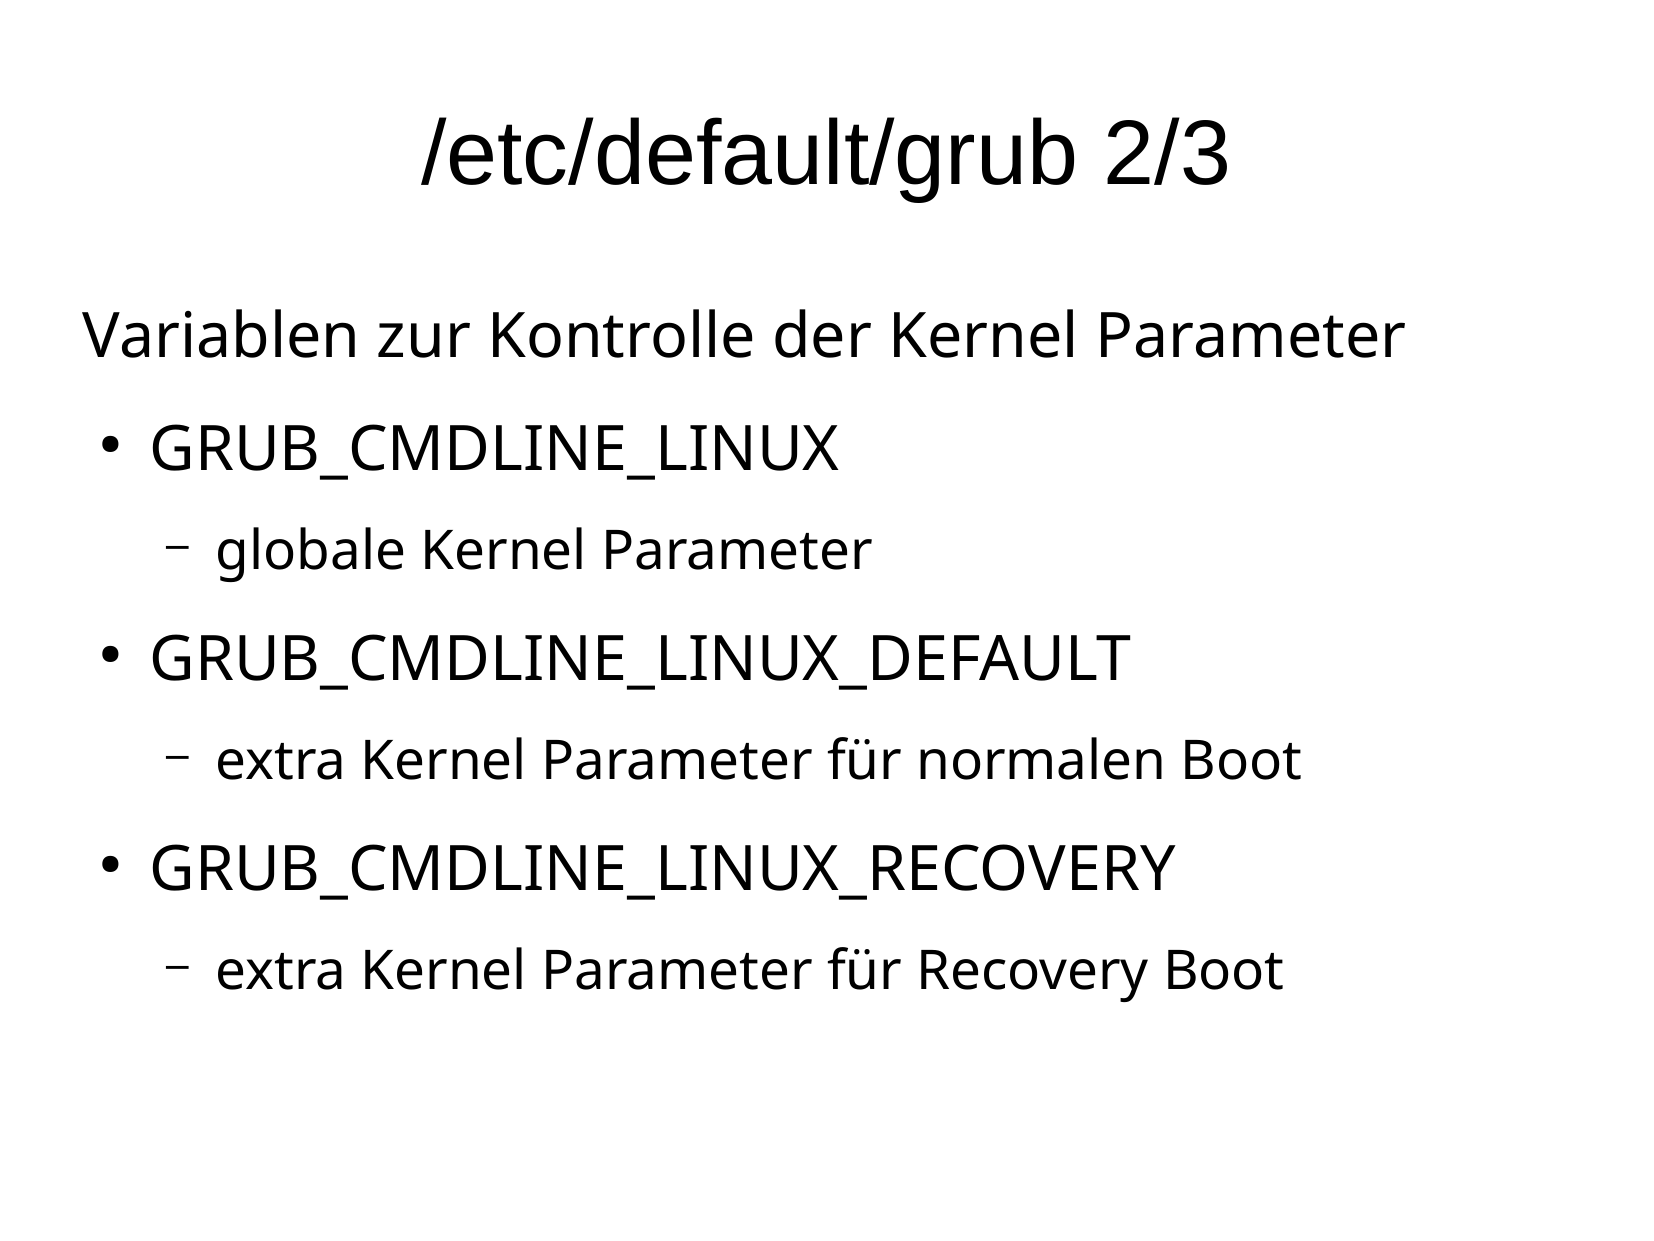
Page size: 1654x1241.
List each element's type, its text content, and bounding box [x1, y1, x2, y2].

title /etc/default/grub 2/3 [82, 49, 1571, 257]
list Variablen zur Kontrolle der Kernel Parameter GRUB_CMDLINE_LINUX globale Kernel Parameter GRUB_CMDLINE_LINUX_DEFAULT extra Kernel Parameter für normalen Boot GRUB_CMDLINE_LINUX_RECOVERY extra Kernel Parameter für Recovery Boot [82, 290, 1571, 1010]
